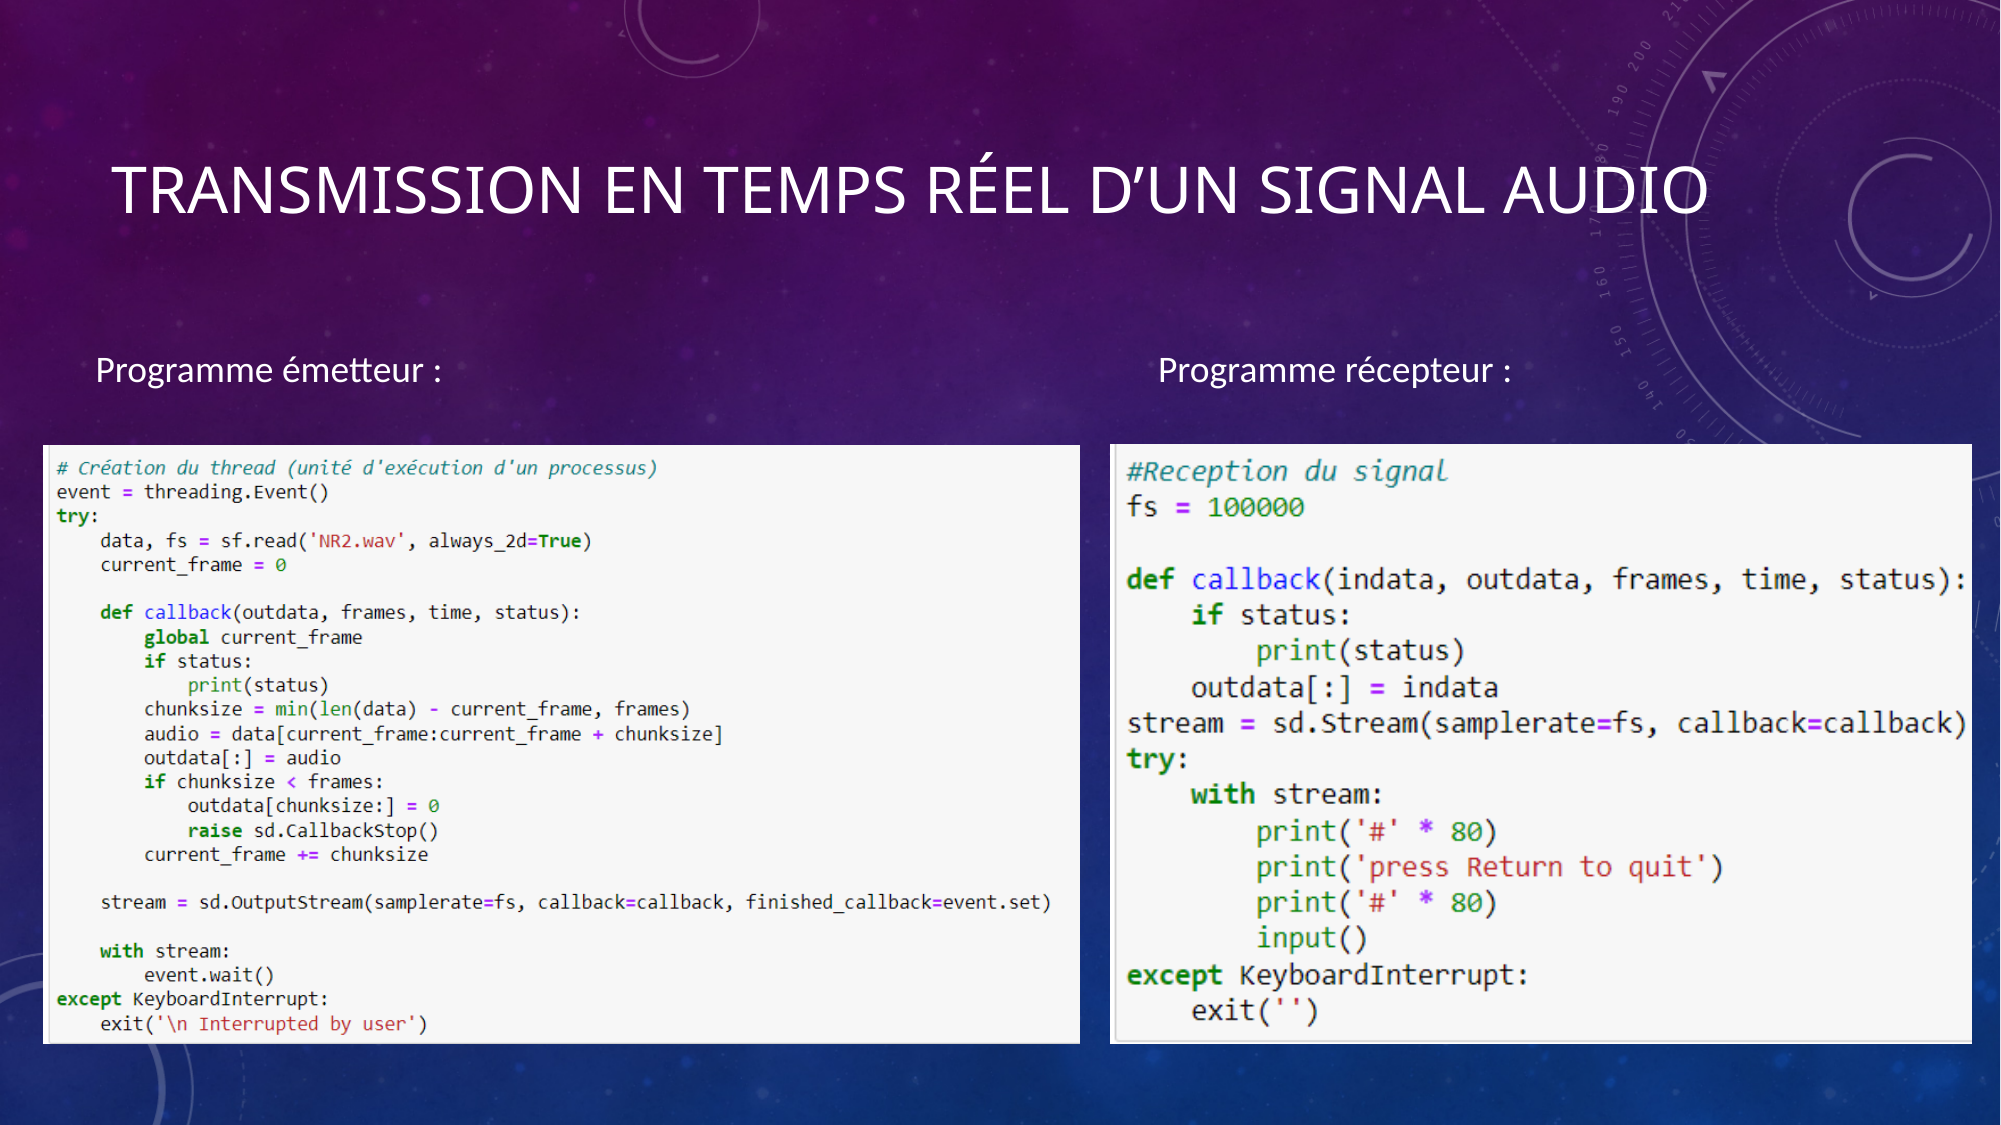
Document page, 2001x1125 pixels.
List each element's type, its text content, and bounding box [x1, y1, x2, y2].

text_box Programme récepteur : [1143, 337, 1594, 399]
picture [1110, 444, 1972, 1044]
picture [43, 445, 1080, 1044]
text_box Programme émetteur : [80, 337, 531, 399]
title TRANSMISSION EN TEMPS RÉEL D’UN SIGNAL AUDIO [96, 141, 1759, 312]
